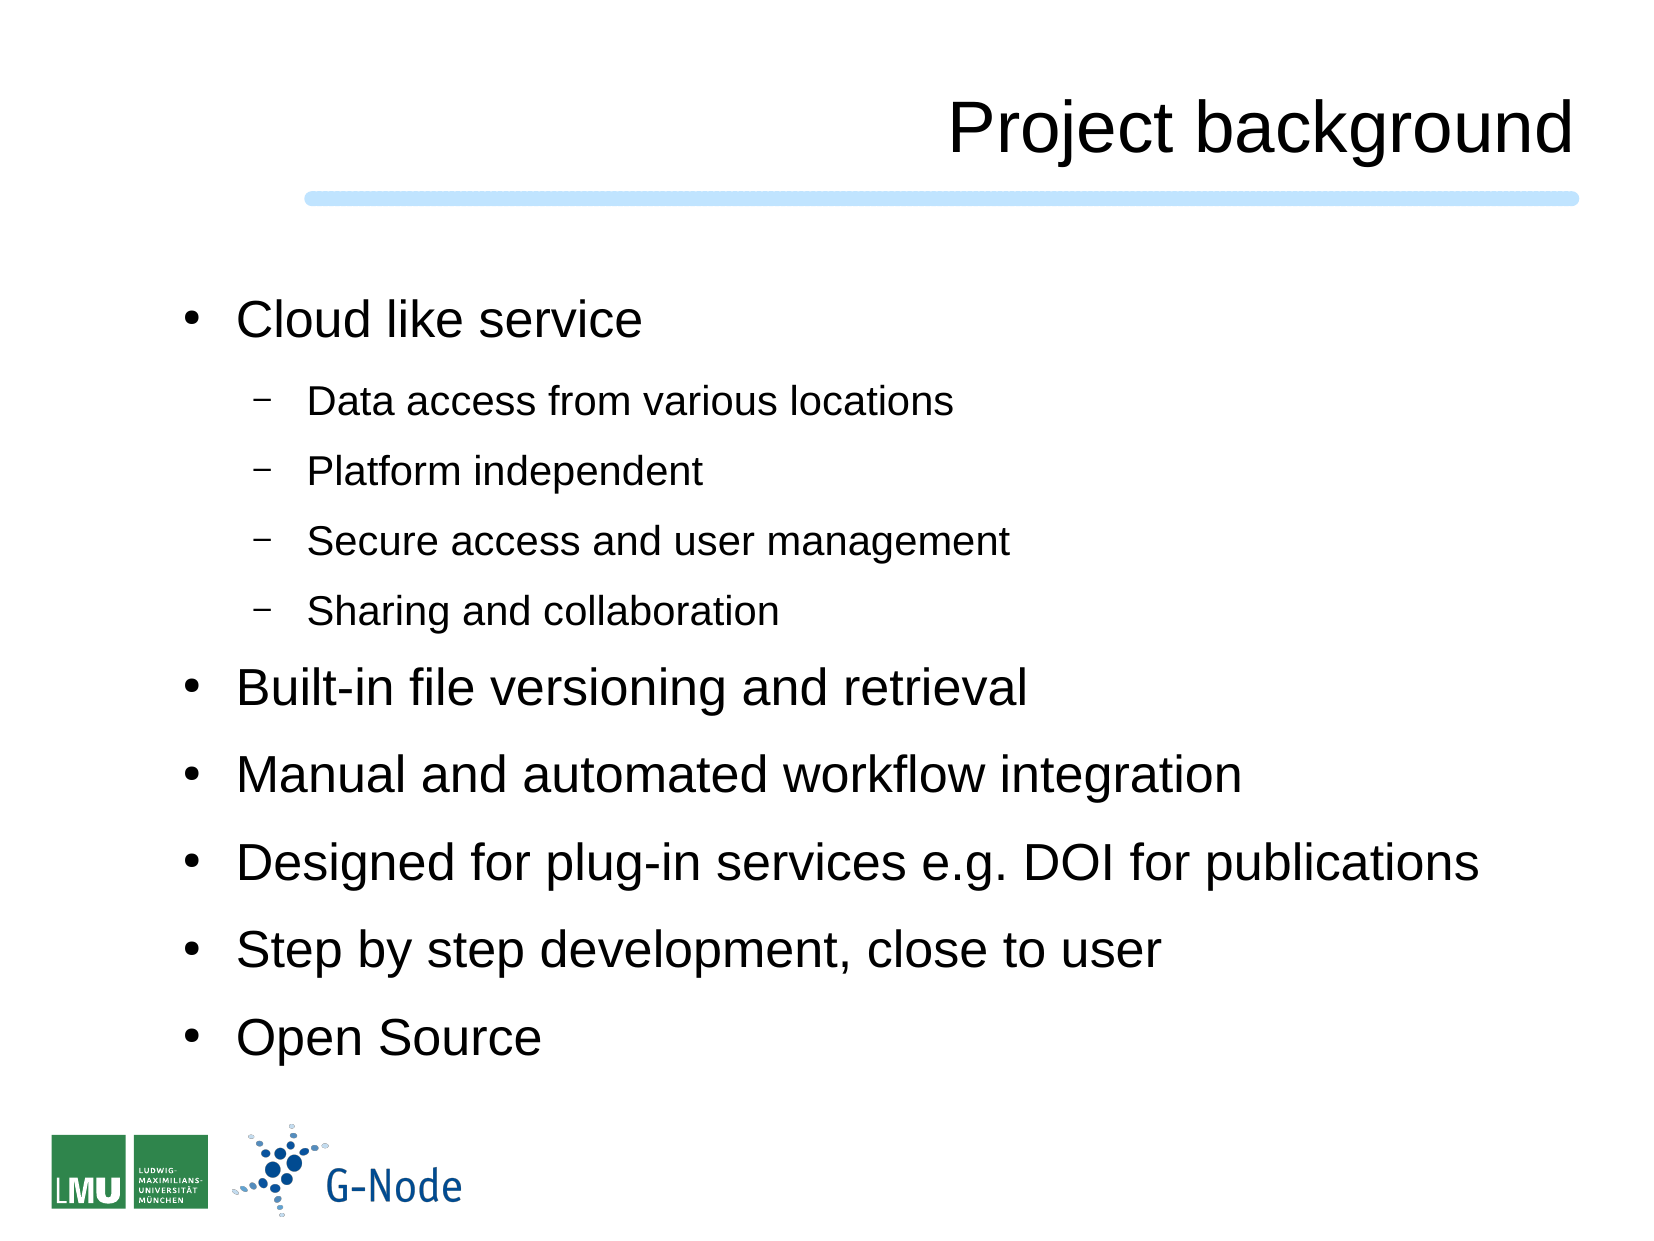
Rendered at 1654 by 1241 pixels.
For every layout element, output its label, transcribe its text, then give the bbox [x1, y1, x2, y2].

list Cloud like service Data access from various locations Platform independent Secure access and user management Sharing and collaboration Built-in file versioning and retrieval Manual and automated workflow integration Designed for plug-in services e.g. DOI for publications Step by step development, close to user Open Source [165, 290, 1506, 1010]
text_box Project background [87, 30, 1576, 226]
